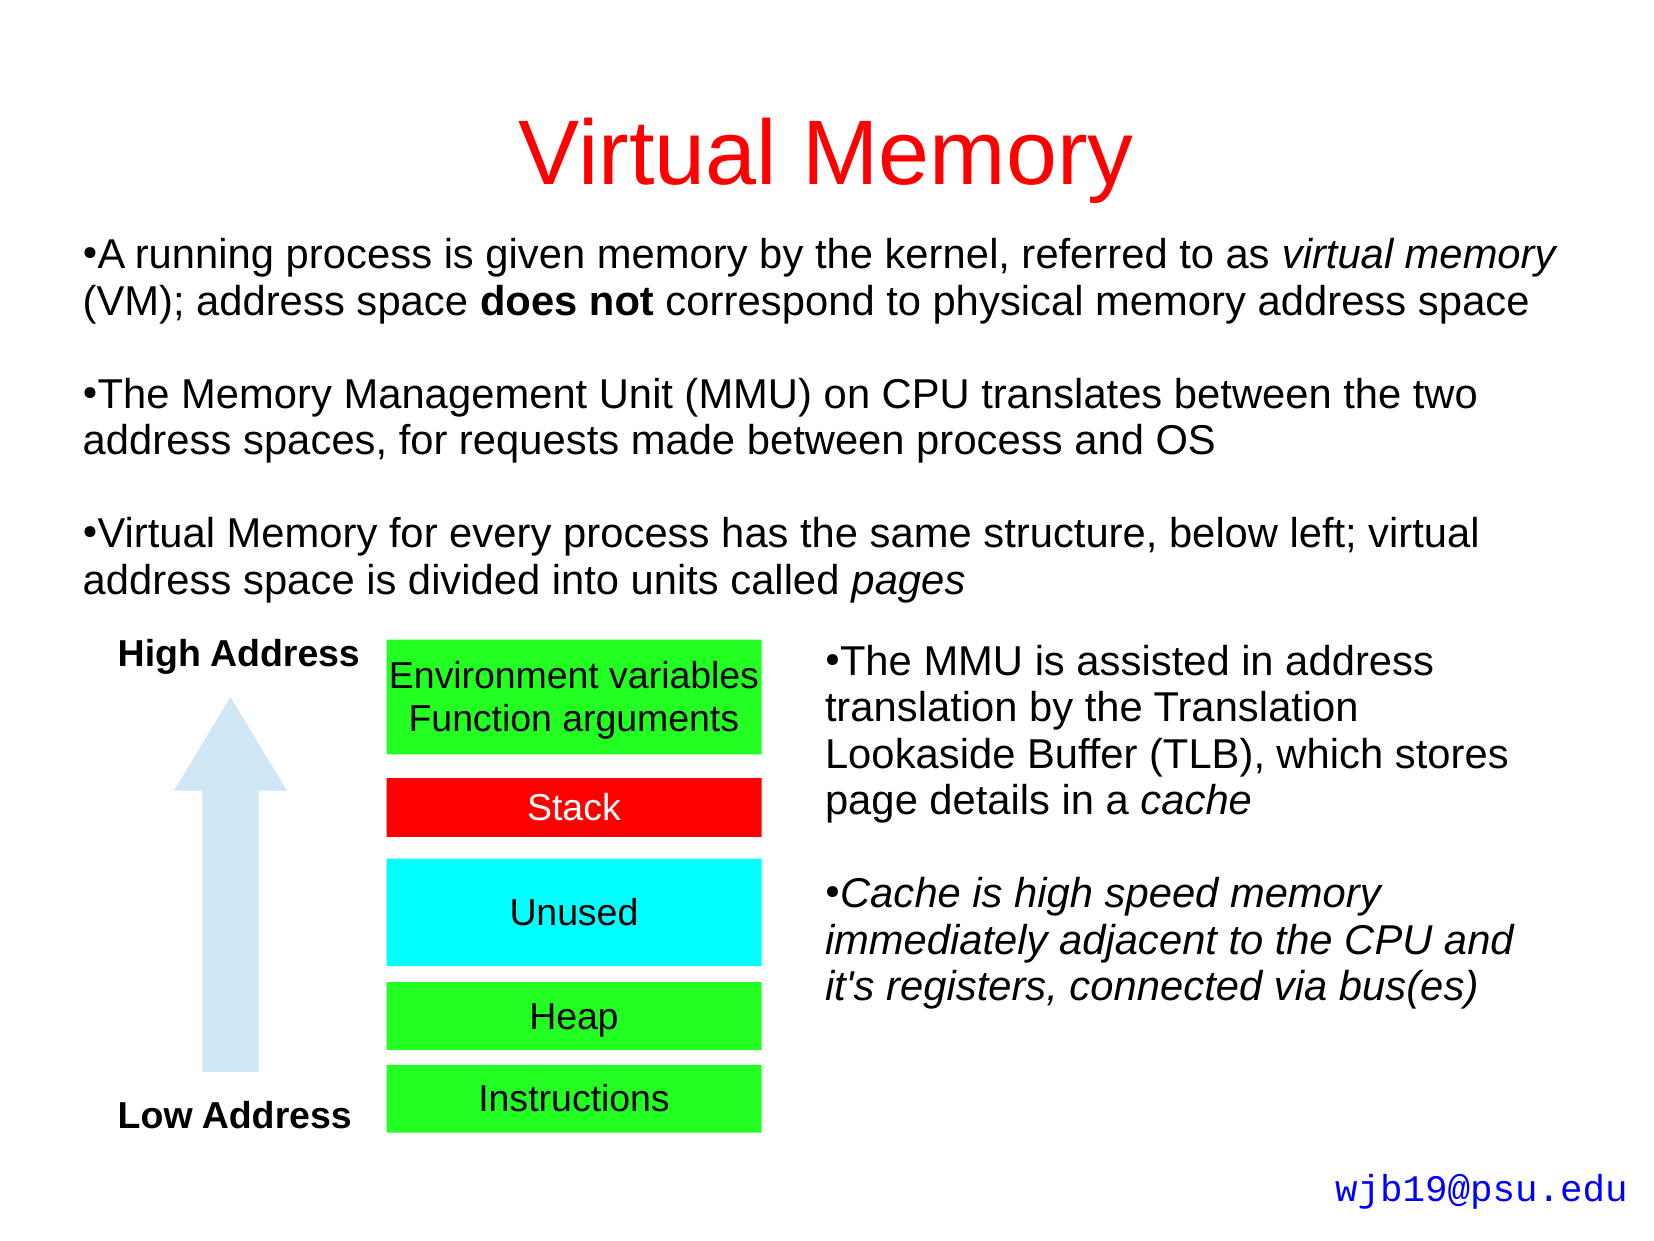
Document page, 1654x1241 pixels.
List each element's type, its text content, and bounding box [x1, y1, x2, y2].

text_box Stack [386, 778, 762, 837]
text_box wjb19@psu.edu [1320, 1162, 1643, 1220]
text_box High Address Low Address [102, 621, 366, 1147]
text_box Heap [386, 982, 762, 1051]
subtitle A running process is given memory by the kernel, referred to as virtual memory (VM); address space does not correspond to physical memory address space The Memory Management Unit (MMU) on CPU translates between the two address spaces, for requests made between process and OS Virtual Memory for every process has the same structure, below left; virtual address space is divided into units called pages [82, 231, 1571, 1050]
title Virtual Memory [82, 49, 1571, 231]
text_box Unused [386, 858, 762, 967]
text_box [174, 696, 287, 1072]
text_box Environment variables Function arguments [386, 639, 762, 755]
text_box The MMU is assisted in address translation by the Translation Lookaside Buffer (TLB), which stores page details in a cache Cache is high speed memory immediately adjacent to the CPU and it's registers, connected via bus(es) [825, 637, 1516, 1126]
text_box Instructions [386, 1064, 762, 1133]
